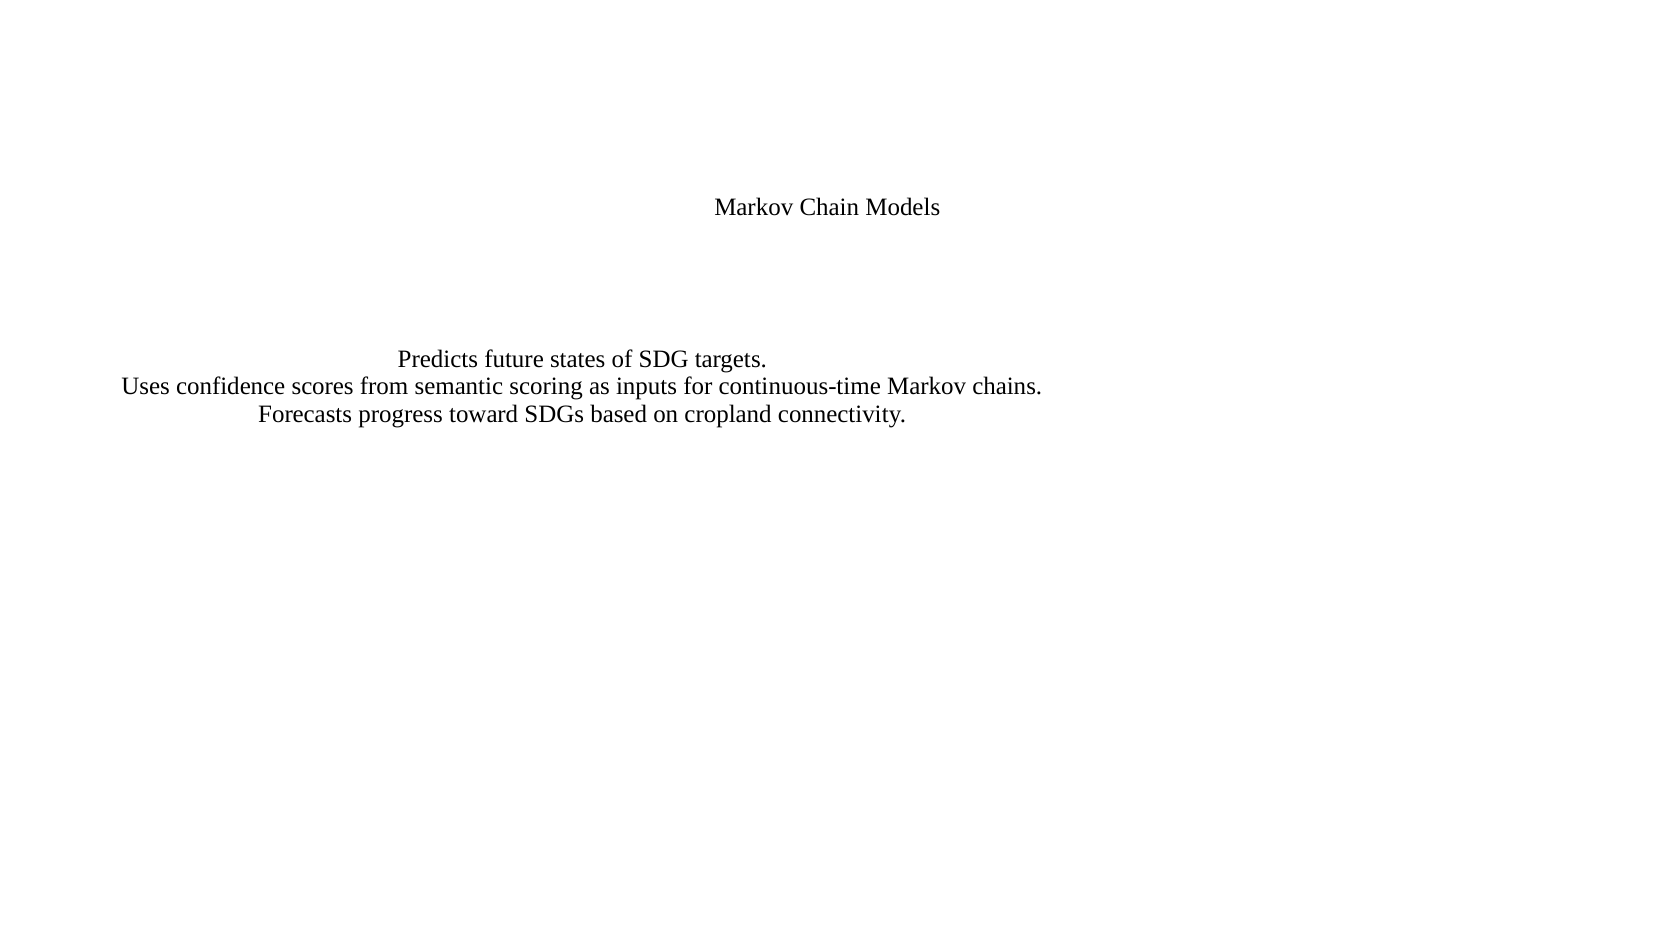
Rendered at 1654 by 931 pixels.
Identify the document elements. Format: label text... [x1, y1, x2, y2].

title Markov Chain Models [121, 102, 1534, 311]
text_box Predicts future states of SDG targets. Uses confidence scores from semantic scoring as inputs for continuous-time Markov chains. Forecasts progress toward SDGs based on cropland connectivity. [121, 344, 1534, 931]
